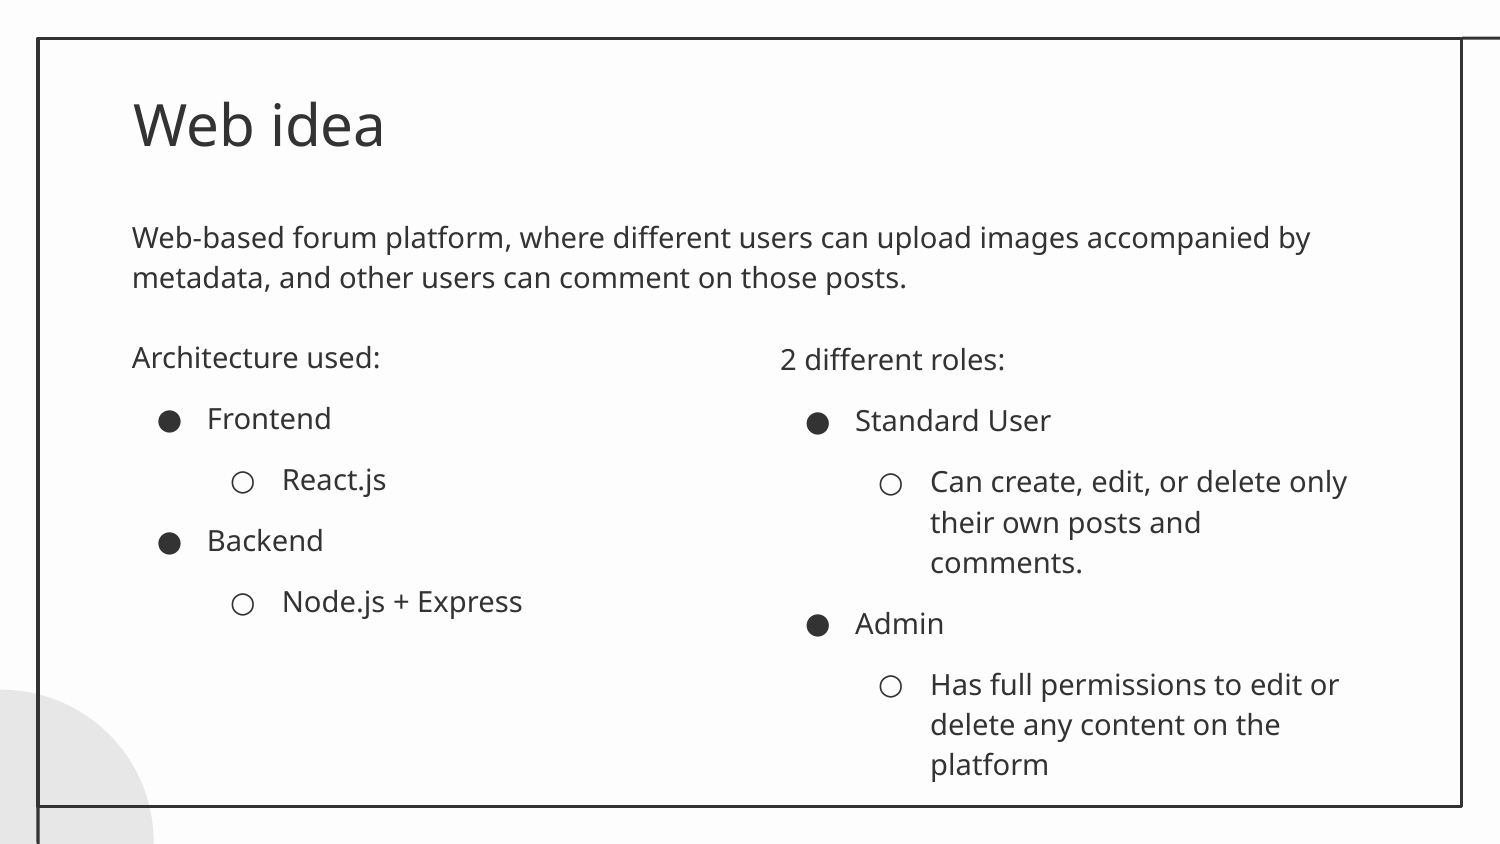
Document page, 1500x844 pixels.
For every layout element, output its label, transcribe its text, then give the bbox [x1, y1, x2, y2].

text_box 2 different roles: Standard User Can create, edit, or delete only their own posts and comments. Admin Has full permissions to edit or delete any content on the platform [765, 321, 1367, 805]
title Web idea [118, 72, 1384, 167]
text_box Web-based forum platform, where different users can upload images accompanied by metadata, and other users can comment on those posts. Architecture used: Frontend React.js Backend Node.js + Express [116, 198, 1367, 682]
